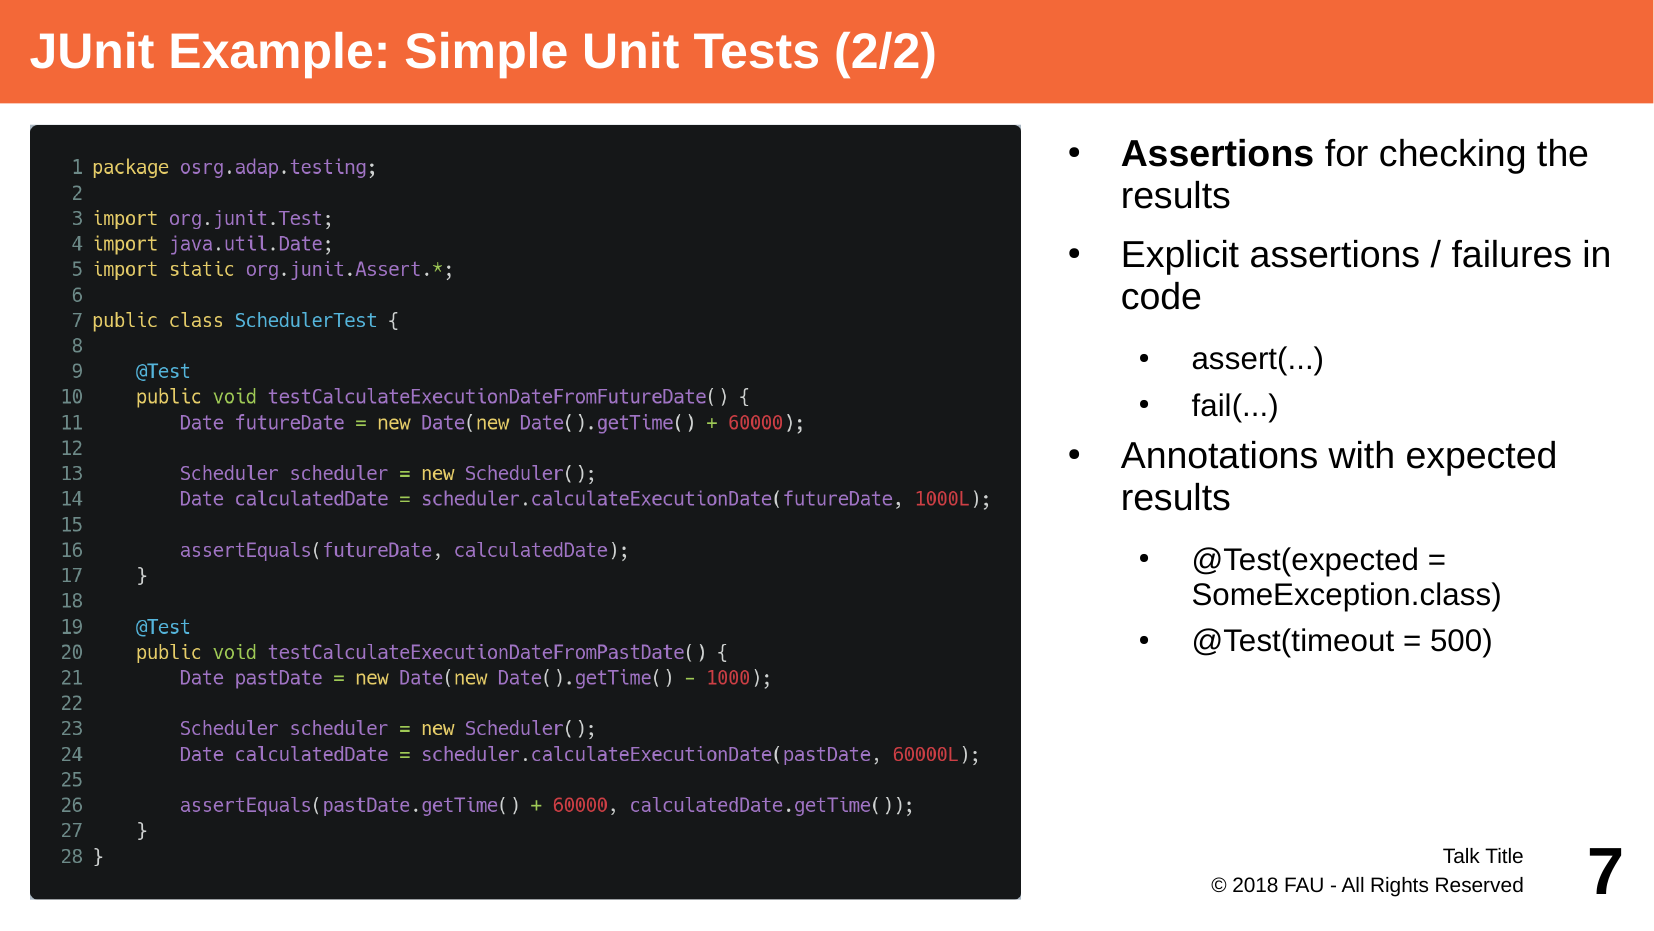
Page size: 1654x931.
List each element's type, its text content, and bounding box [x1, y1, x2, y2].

list Assertions for checking the results Explicit assertions / failures in code assert(...) fail(...) Annotations with expected results @Test(expected = SomeException.class) @Test(timeout = 500) [1050, 132, 1636, 826]
picture [30, 124, 1021, 901]
title JUnit Example: Simple Unit Tests (2/2) [0, 0, 1654, 104]
